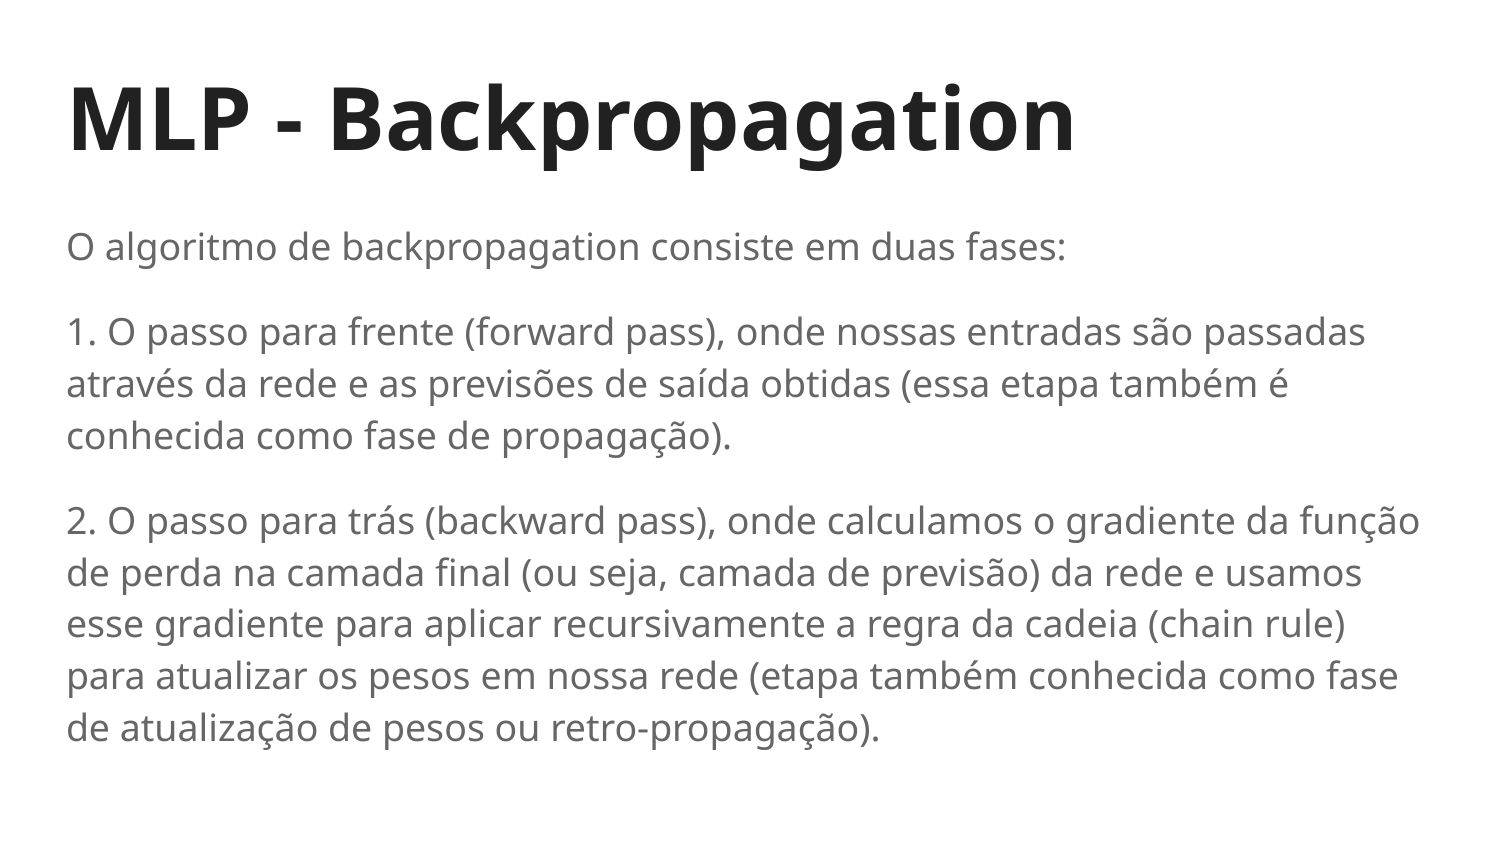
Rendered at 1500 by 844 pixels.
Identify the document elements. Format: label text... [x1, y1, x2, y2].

list O algoritmo de backpropagation consiste em duas fases: 1. O passo para frente (forward pass), onde nossas entradas são passadas através da rede e as previsões de saída obtidas (essa etapa também é conhecida como fase de propagação). 2. O passo para trás (backward pass), onde calculamos o gradiente da função de perda na camada final (ou seja, camada de previsão) da rede e usamos esse gradiente para aplicar recursivamente a regra da cadeia (chain rule) para atualizar os pesos em nossa rede (etapa também conhecida como fase de atualização de pesos ou retro-propagação). [51, 201, 1449, 750]
title MLP - Backpropagation [51, 48, 1449, 180]
